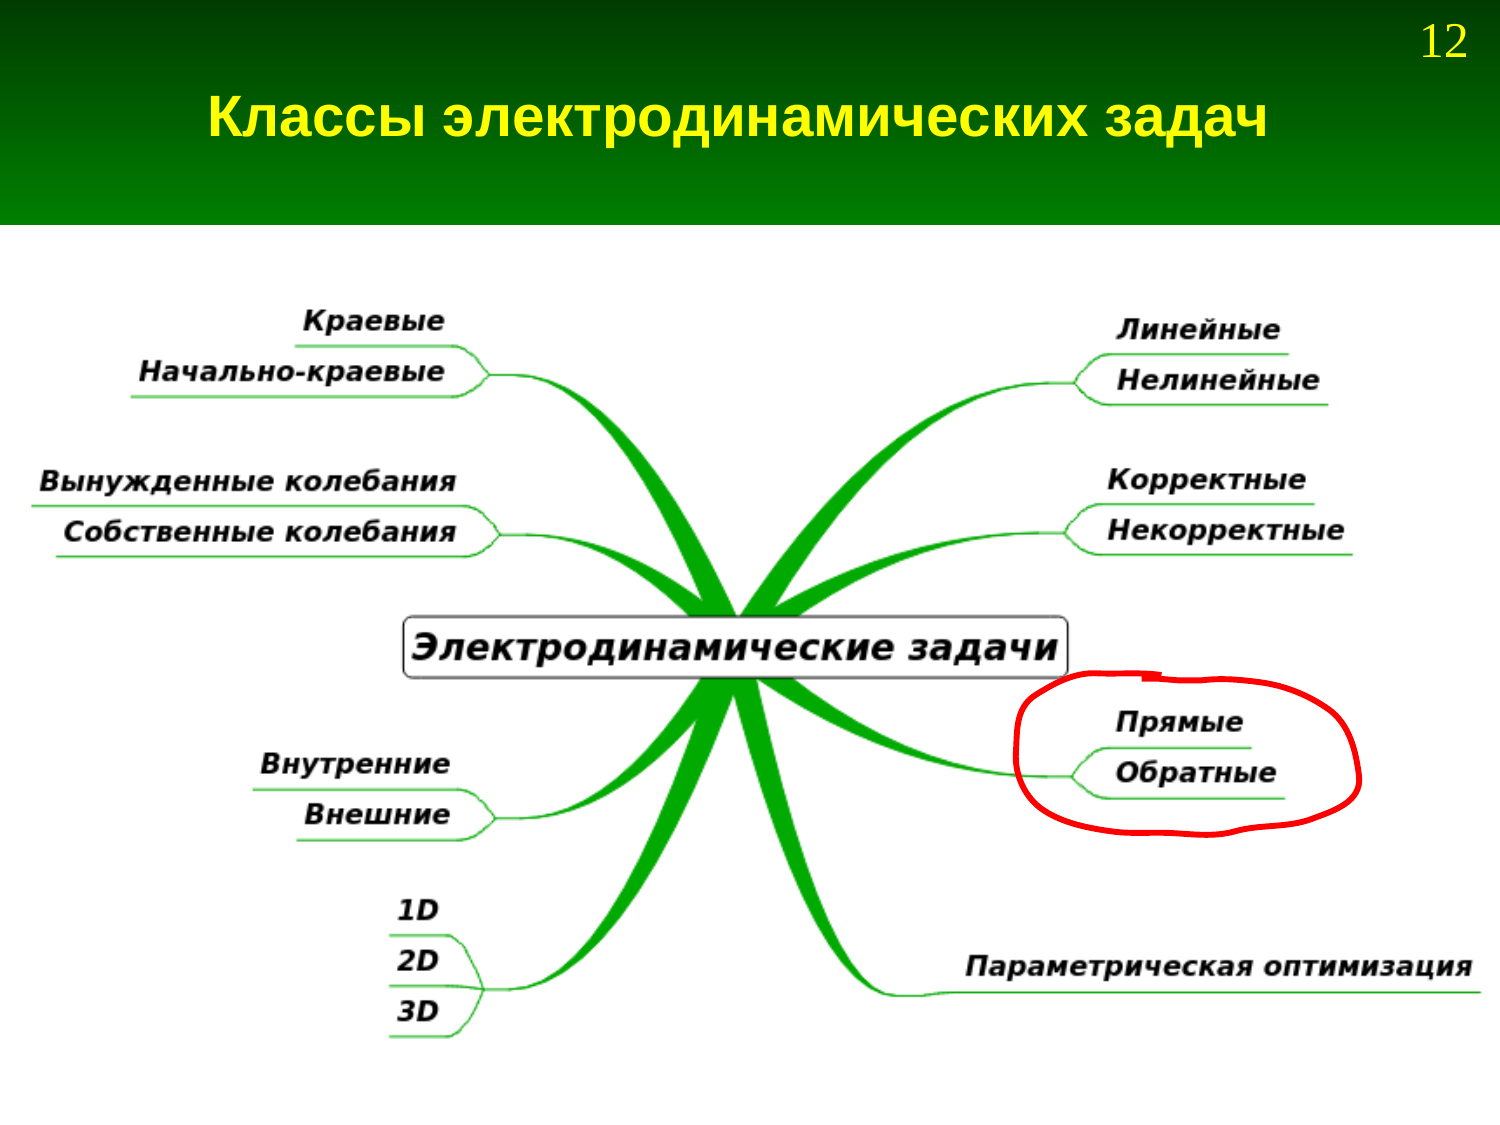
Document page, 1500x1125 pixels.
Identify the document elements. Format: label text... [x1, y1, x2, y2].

picture [23, 289, 1489, 1046]
title Классы электродинамических задач [88, 18, 1389, 207]
